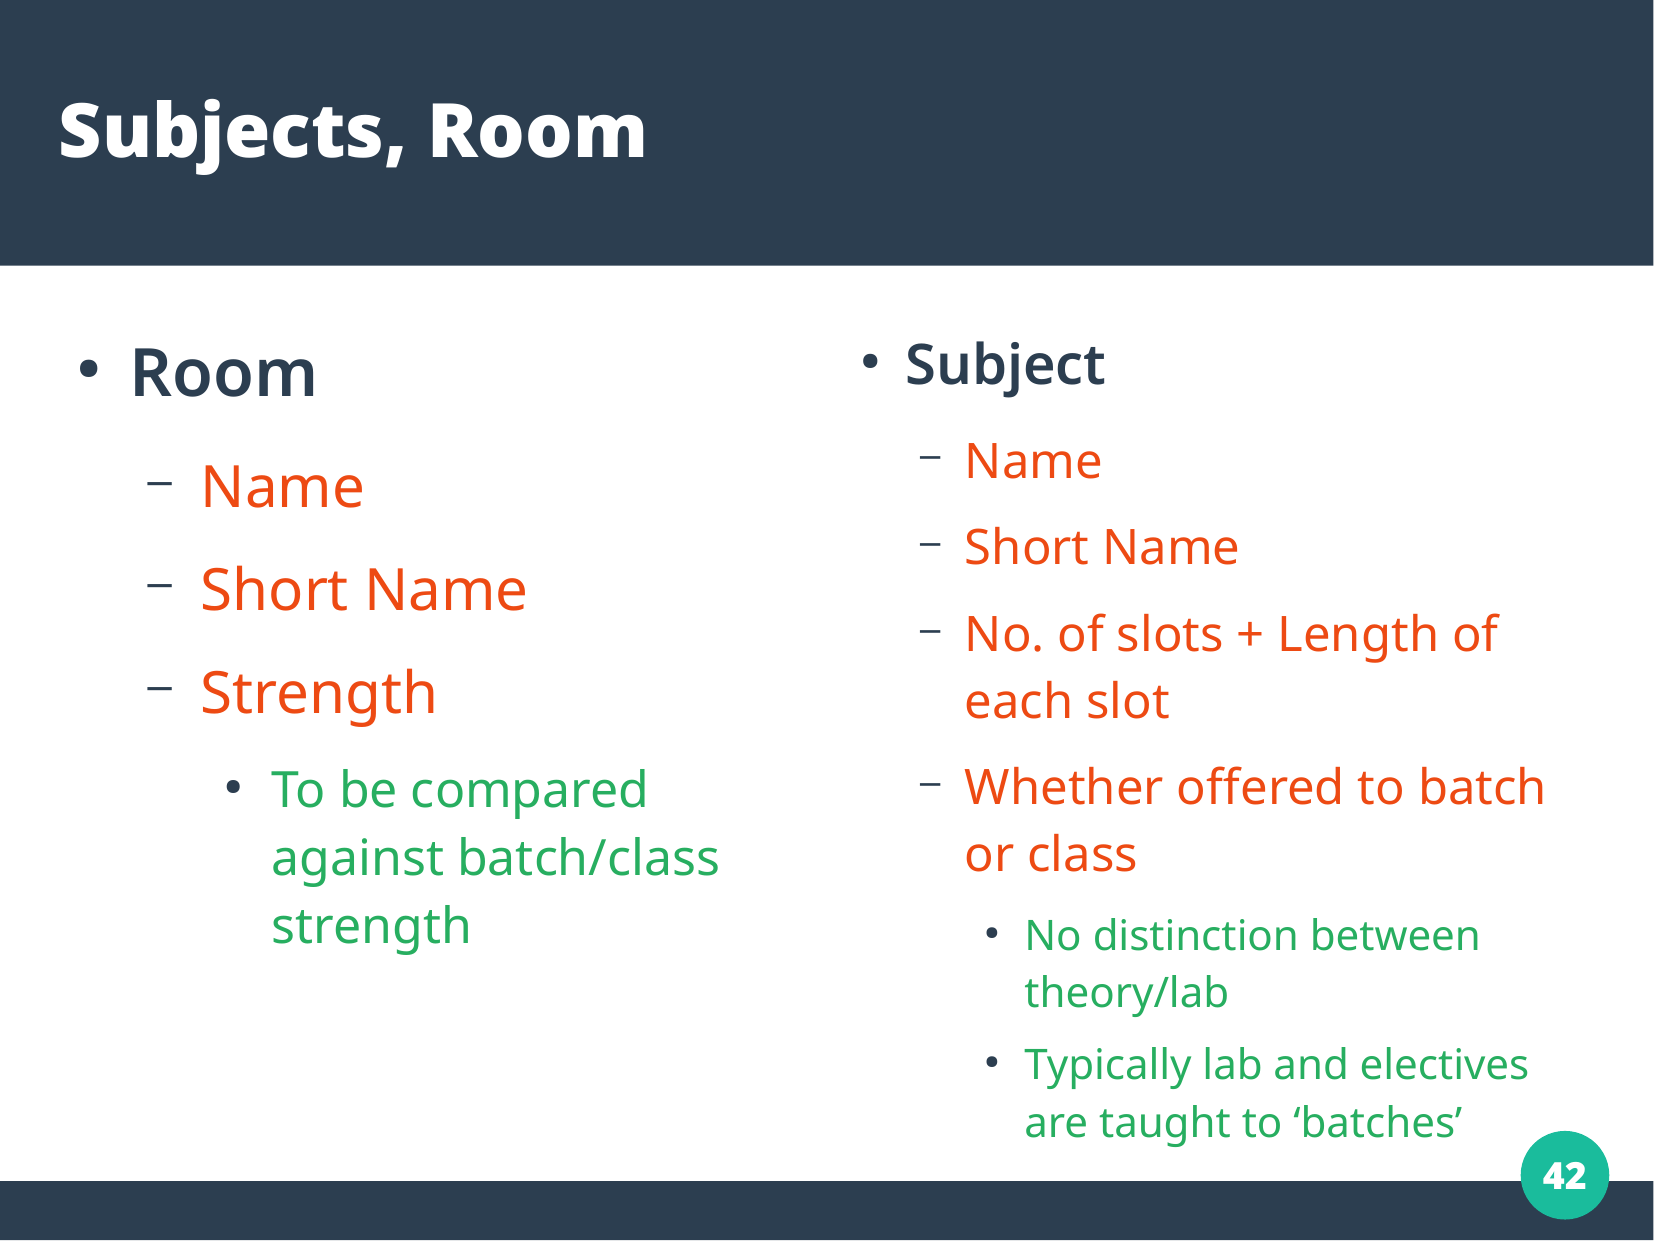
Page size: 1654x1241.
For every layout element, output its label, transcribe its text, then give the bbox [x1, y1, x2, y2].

title Subjects, Room [59, 49, 1595, 207]
list Room Name Short Name Strength To be compared against batch/class strength [59, 324, 809, 1152]
list Subject Name Short Name No. of slots + Length of each slot Whether offered to batch or class No distinction between theory/lab Typically lab and electives are taught to ‘batches’ [845, 324, 1596, 1152]
